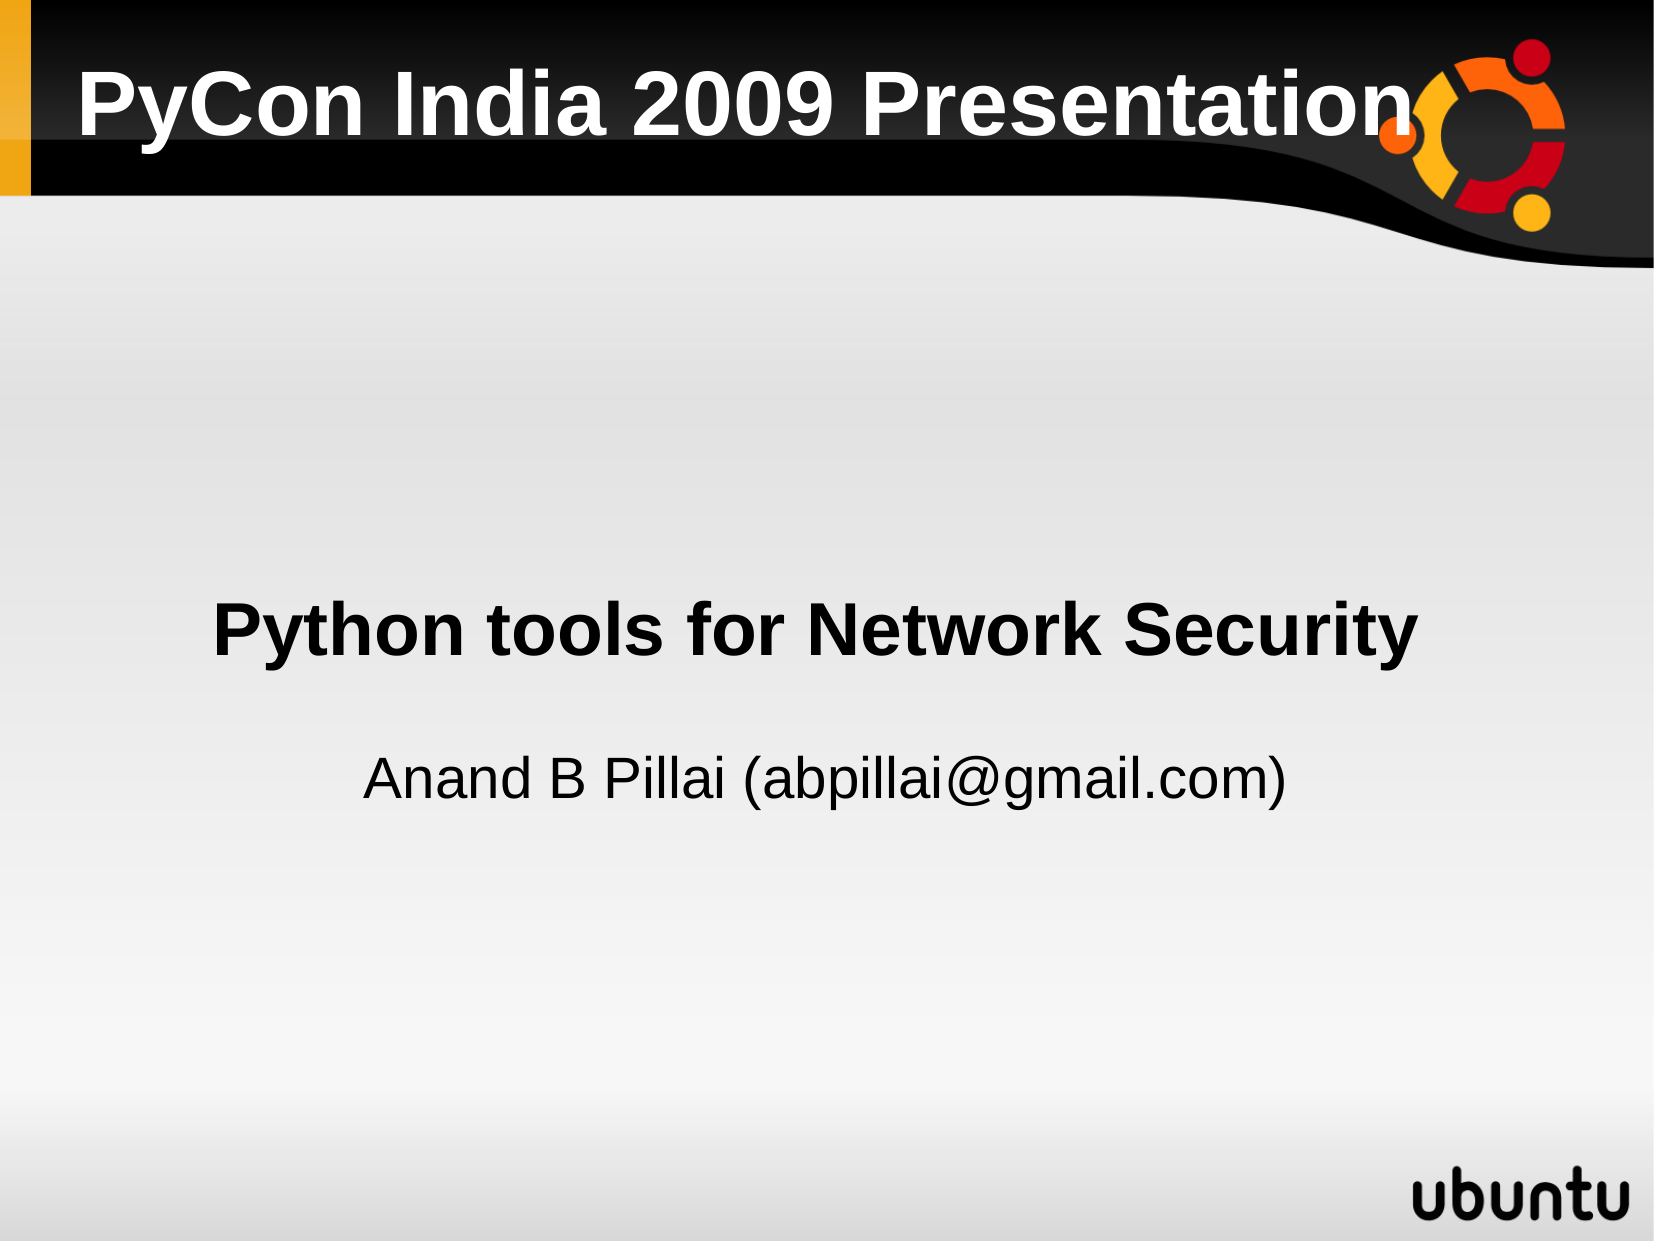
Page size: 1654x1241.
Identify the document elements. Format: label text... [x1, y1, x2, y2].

subtitle Python tools for Network Security Anand B Pillai (abpillai@gmail.com) [82, 297, 1571, 1102]
title PyCon India 2009 Presentation [76, 0, 1565, 208]
picture [0, 0, 1654, 1241]
